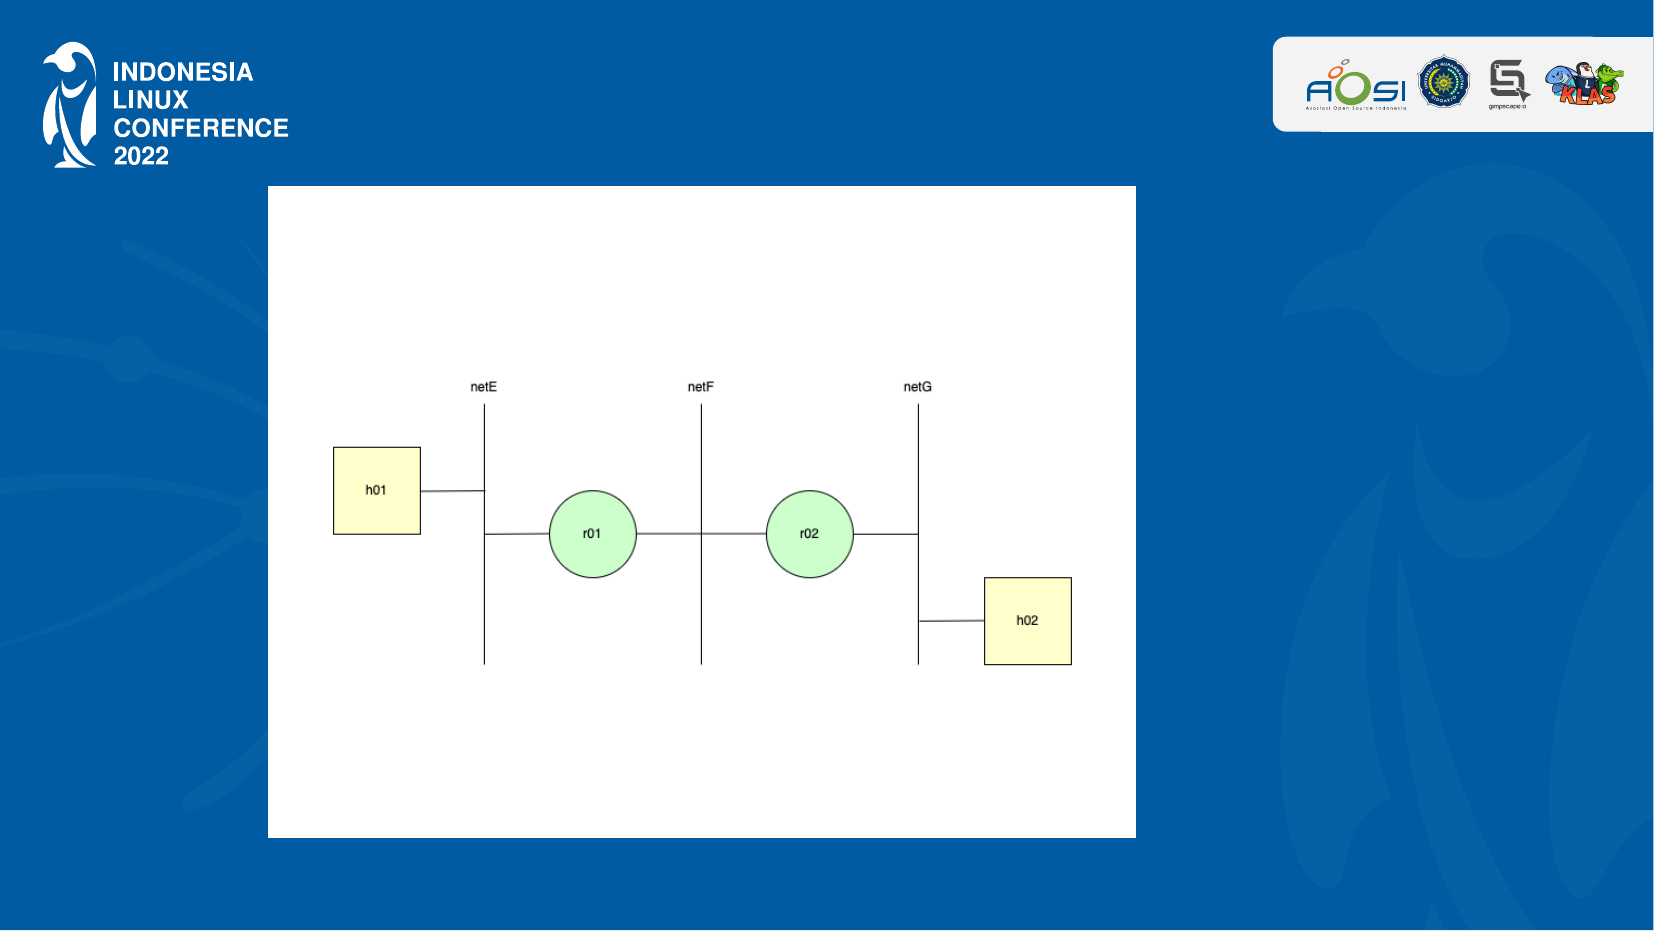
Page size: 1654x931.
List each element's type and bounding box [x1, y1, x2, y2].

picture [1417, 54, 1471, 108]
picture [268, 186, 1136, 838]
picture [1545, 62, 1624, 105]
